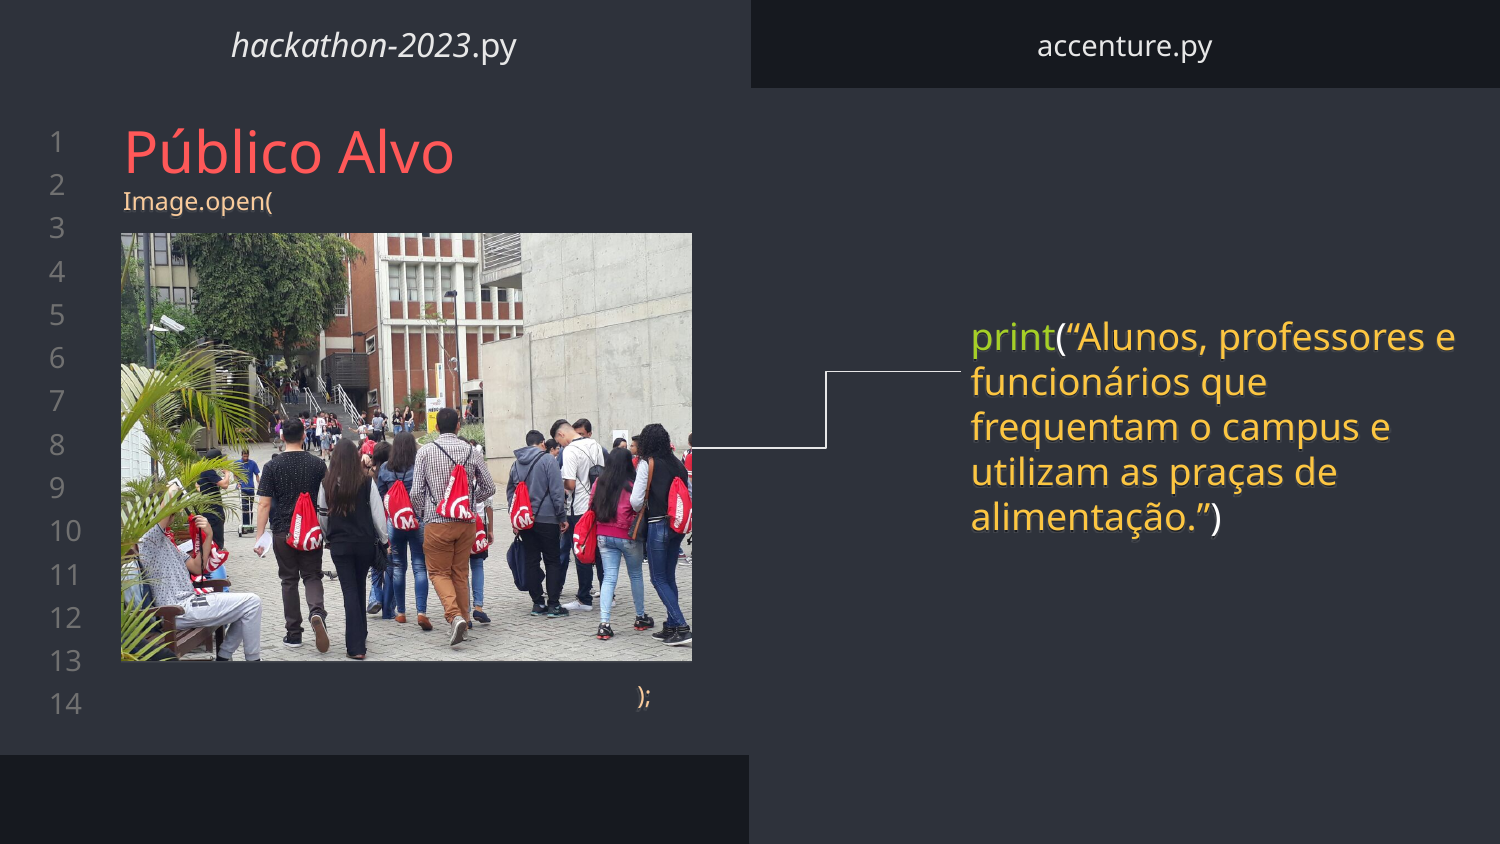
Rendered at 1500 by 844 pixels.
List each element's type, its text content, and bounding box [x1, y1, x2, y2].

picture [121, 233, 692, 307]
picture [121, 587, 692, 661]
text_box accenture.py [749, 15, 1500, 74]
title Público Alvo [108, 99, 1375, 194]
text_box hackathon-2023.py [0, 15, 749, 74]
text_box print(“Alunos, professores e funcionários que frequentam o campus e utilizam as praças de alimentação.”) [955, 307, 1500, 544]
list Image.open( ); [108, 307, 767, 587]
